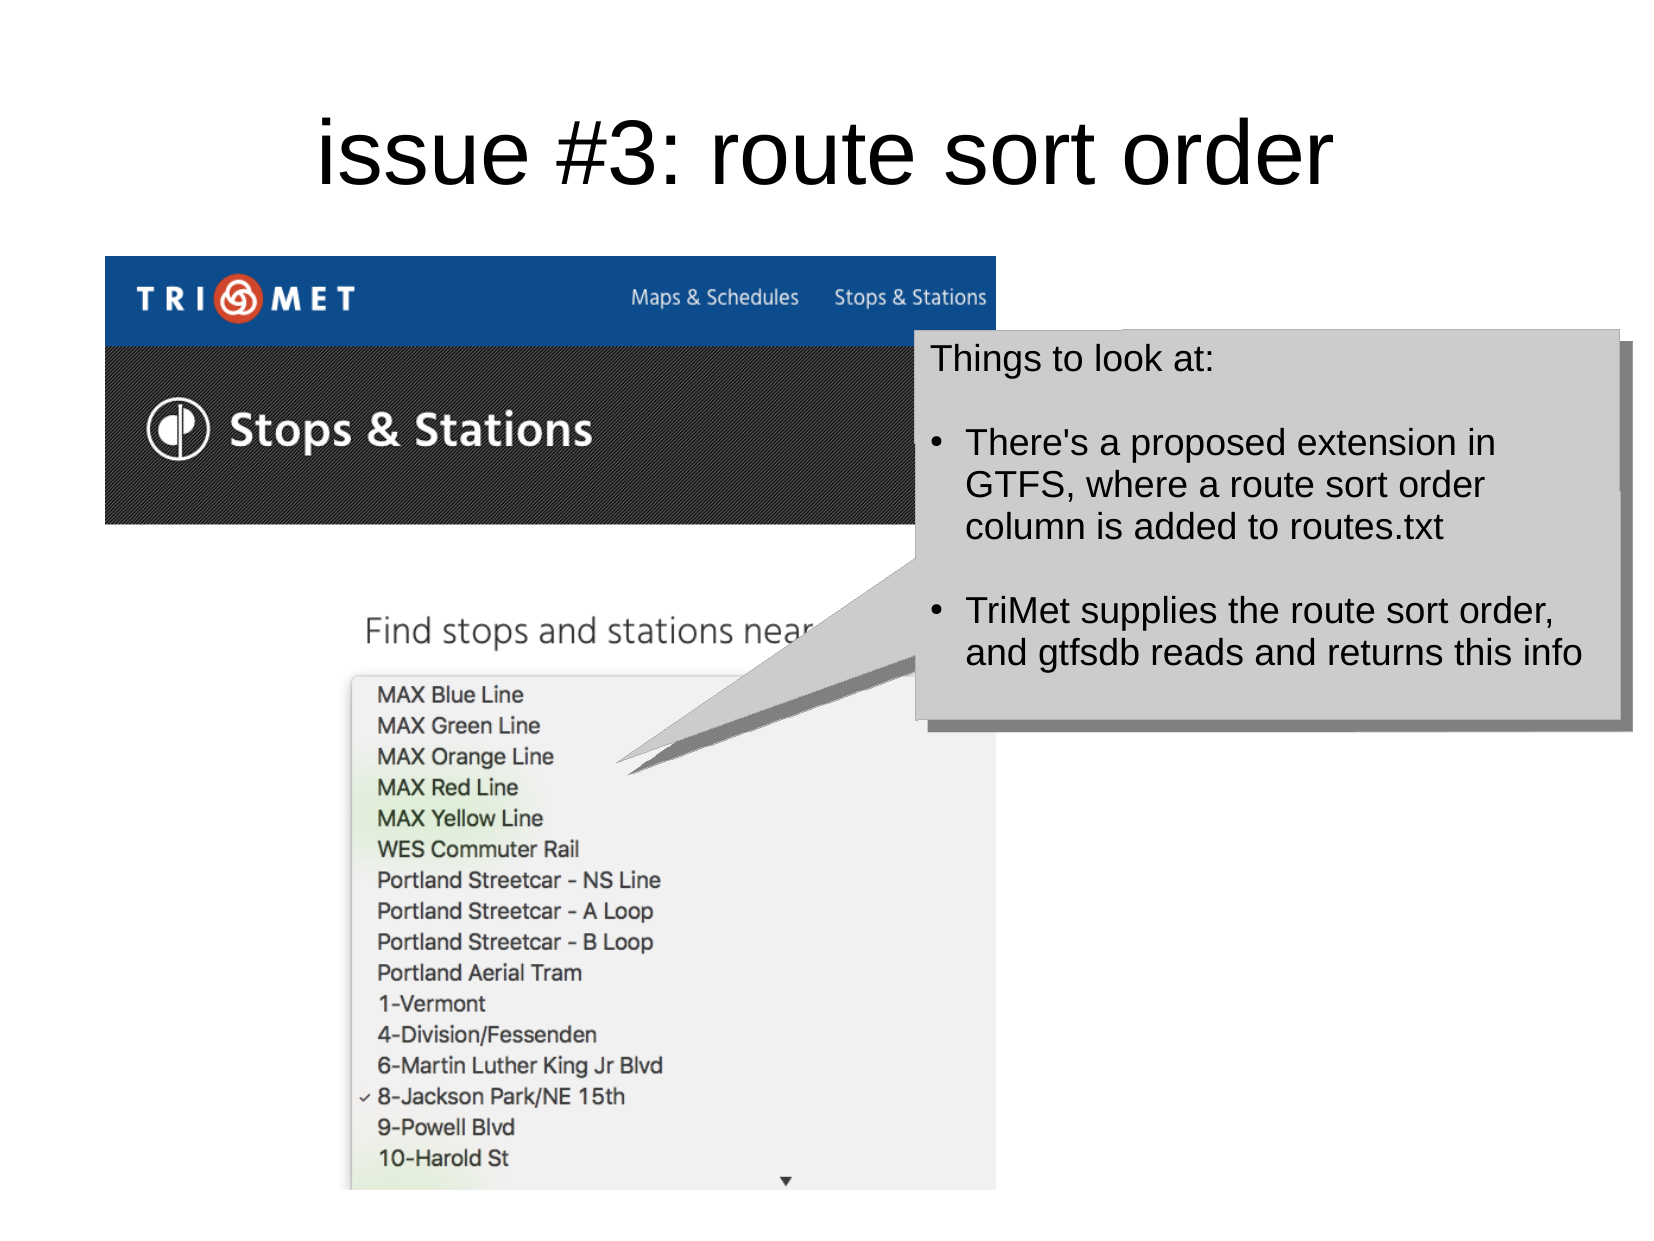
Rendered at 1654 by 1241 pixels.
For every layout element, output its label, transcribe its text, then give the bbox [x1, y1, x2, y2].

picture [105, 256, 996, 1190]
title issue #3: route sort order [82, 49, 1571, 257]
text_box Things to look at: There's a proposed extension in GTFS, where a route sort order column is added to routes.txt TriMet supplies the route sort order, and gtfsdb reads and returns this info [616, 329, 1621, 763]
